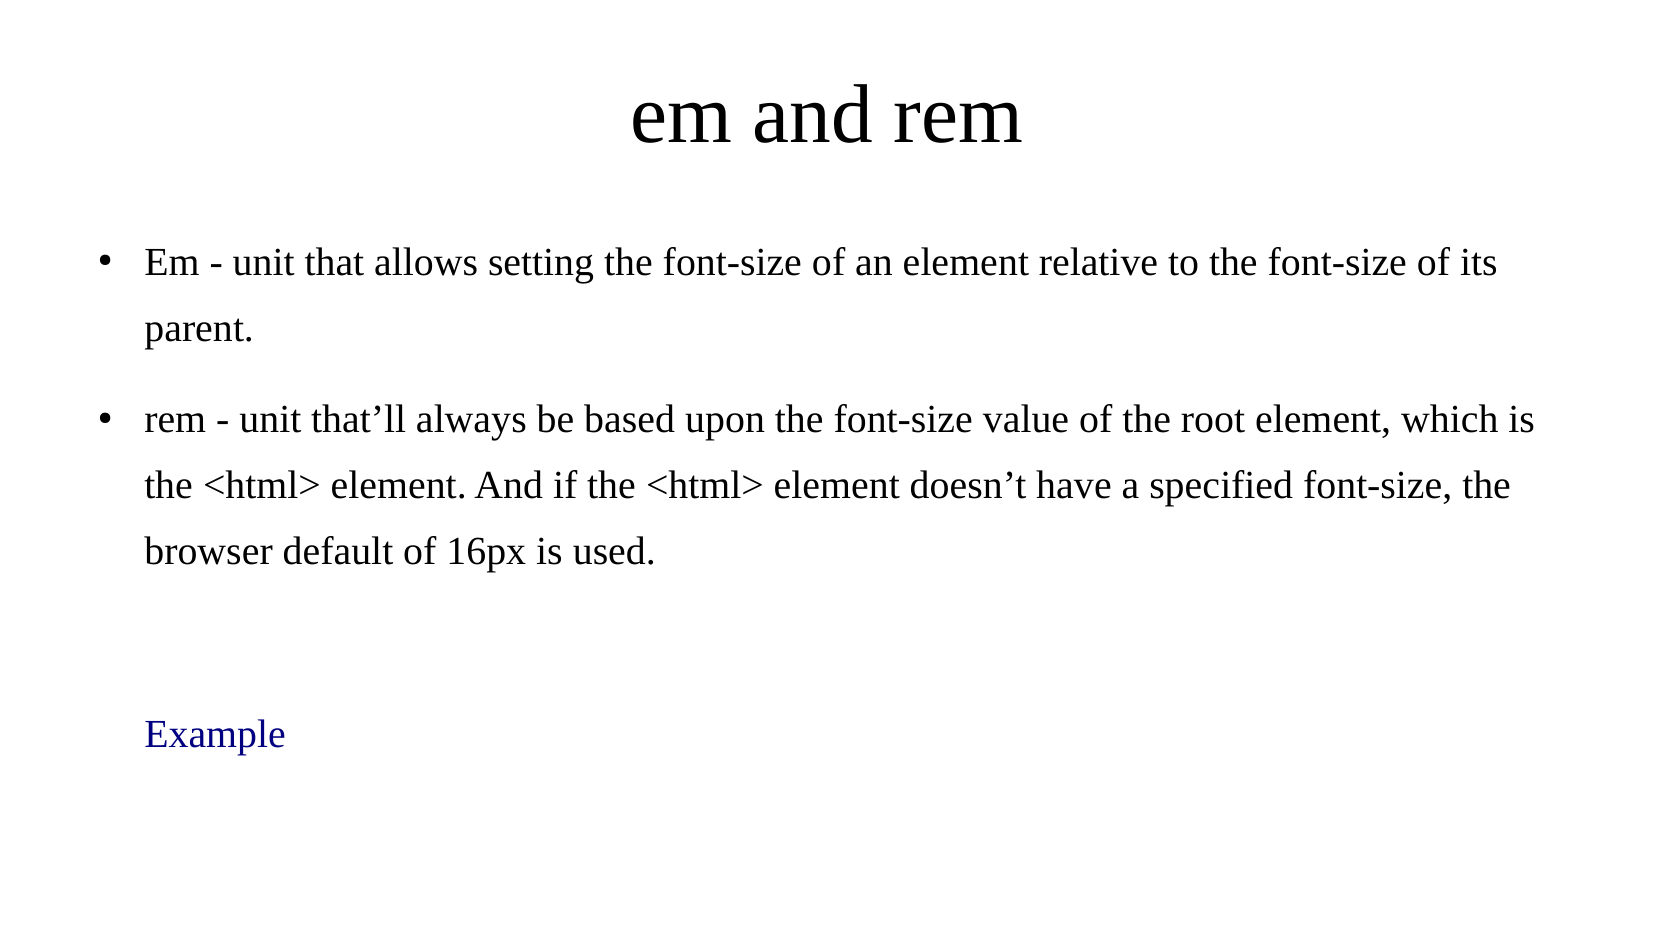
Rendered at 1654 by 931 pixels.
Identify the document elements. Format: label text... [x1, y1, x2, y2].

list Em - unit that allows setting the font-size of an element relative to the font-size of its parent. rem - unit that’ll always be based upon the font-size value of the root element, which is the <html> element. And if the <html> element doesn’t have a specified font-size, the browser default of 16px is used. Example [82, 217, 1571, 758]
title em and rem [82, 37, 1571, 193]
